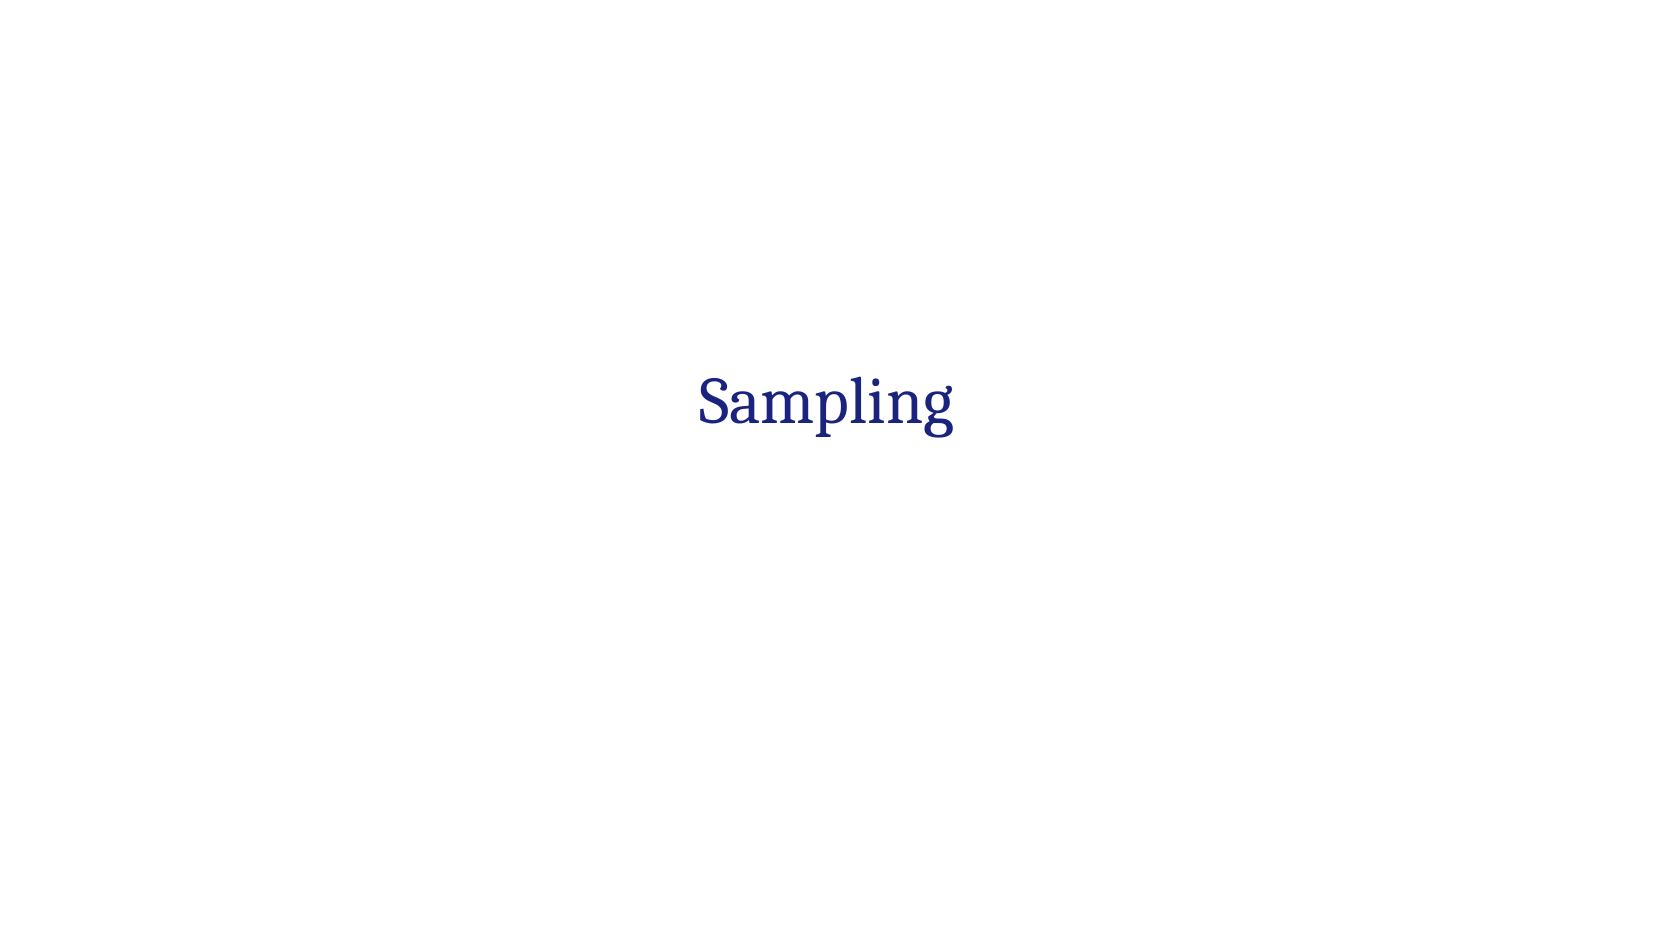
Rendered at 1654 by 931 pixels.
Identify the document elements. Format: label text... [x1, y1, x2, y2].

text_box Sampling [82, 37, 1571, 757]
